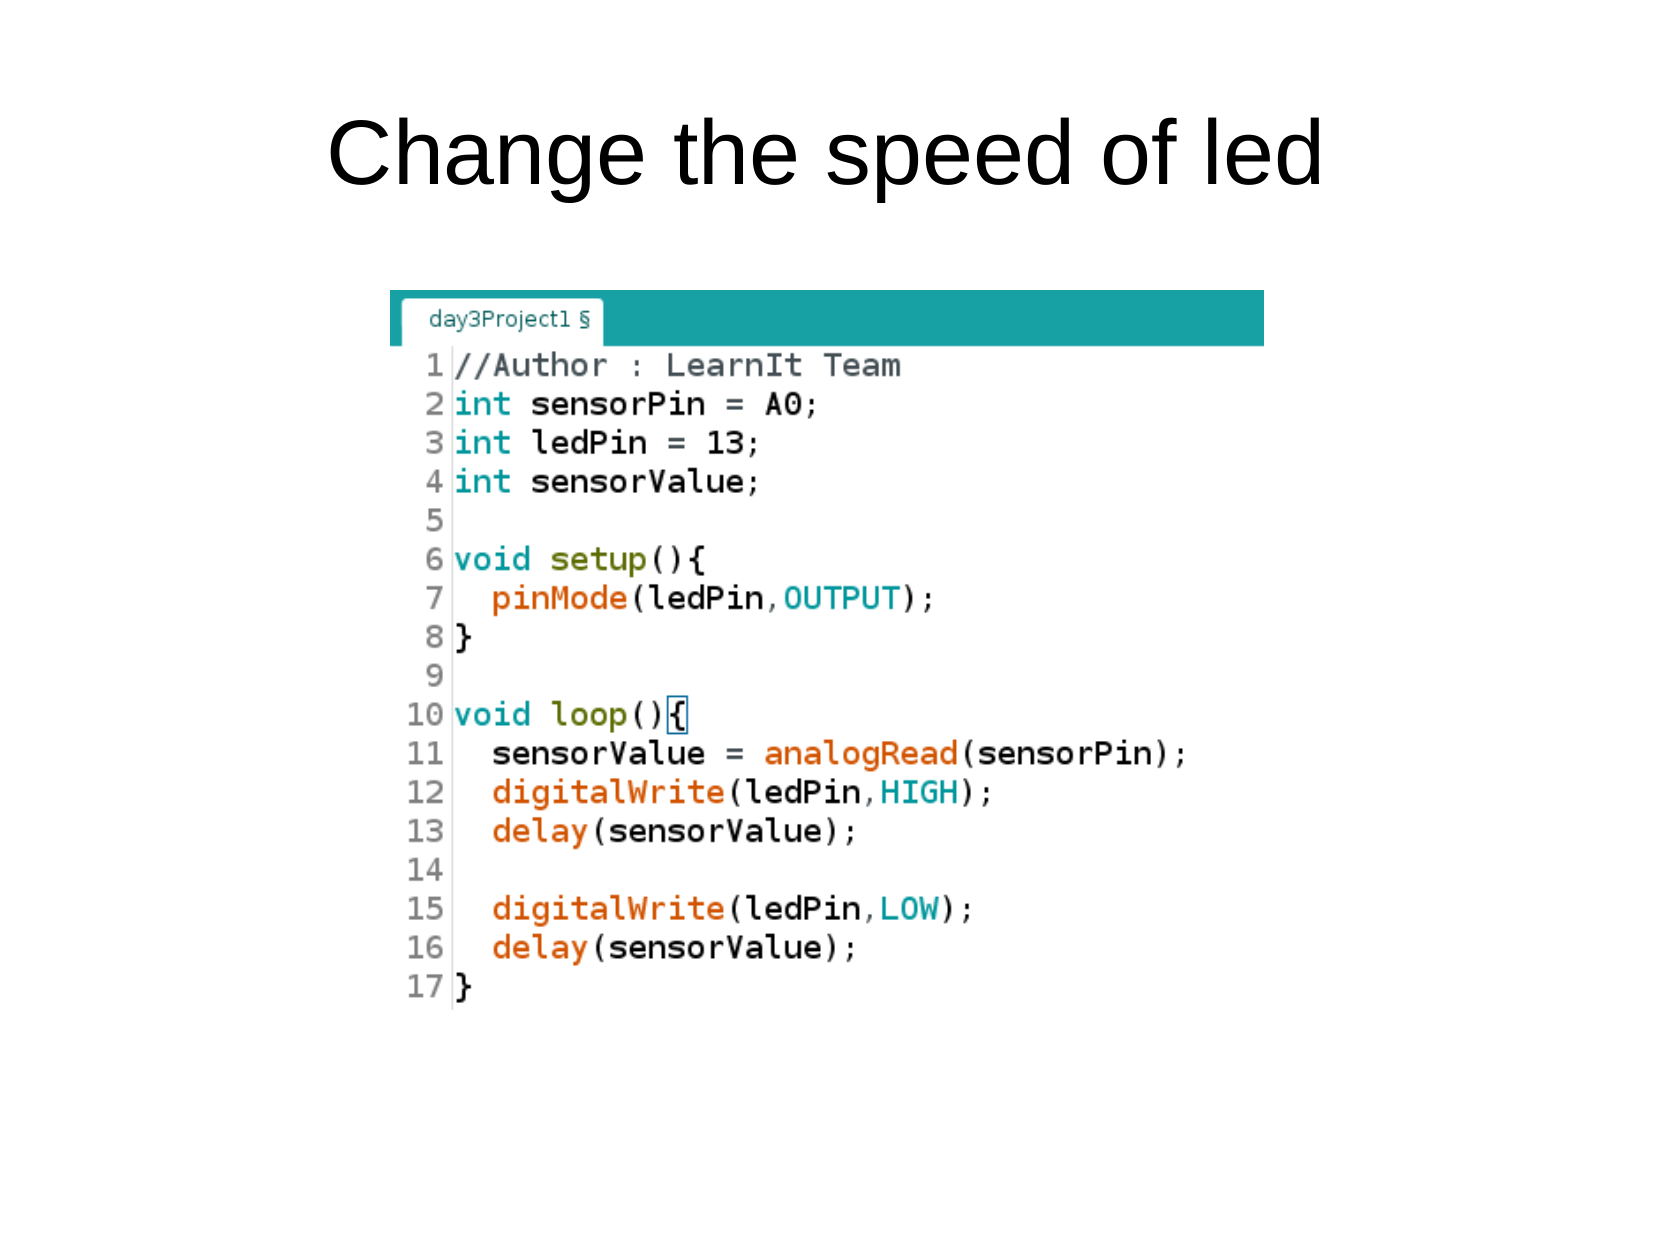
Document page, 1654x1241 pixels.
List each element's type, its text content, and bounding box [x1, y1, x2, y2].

picture [390, 290, 1264, 1010]
title Change the speed of led [82, 49, 1571, 257]
